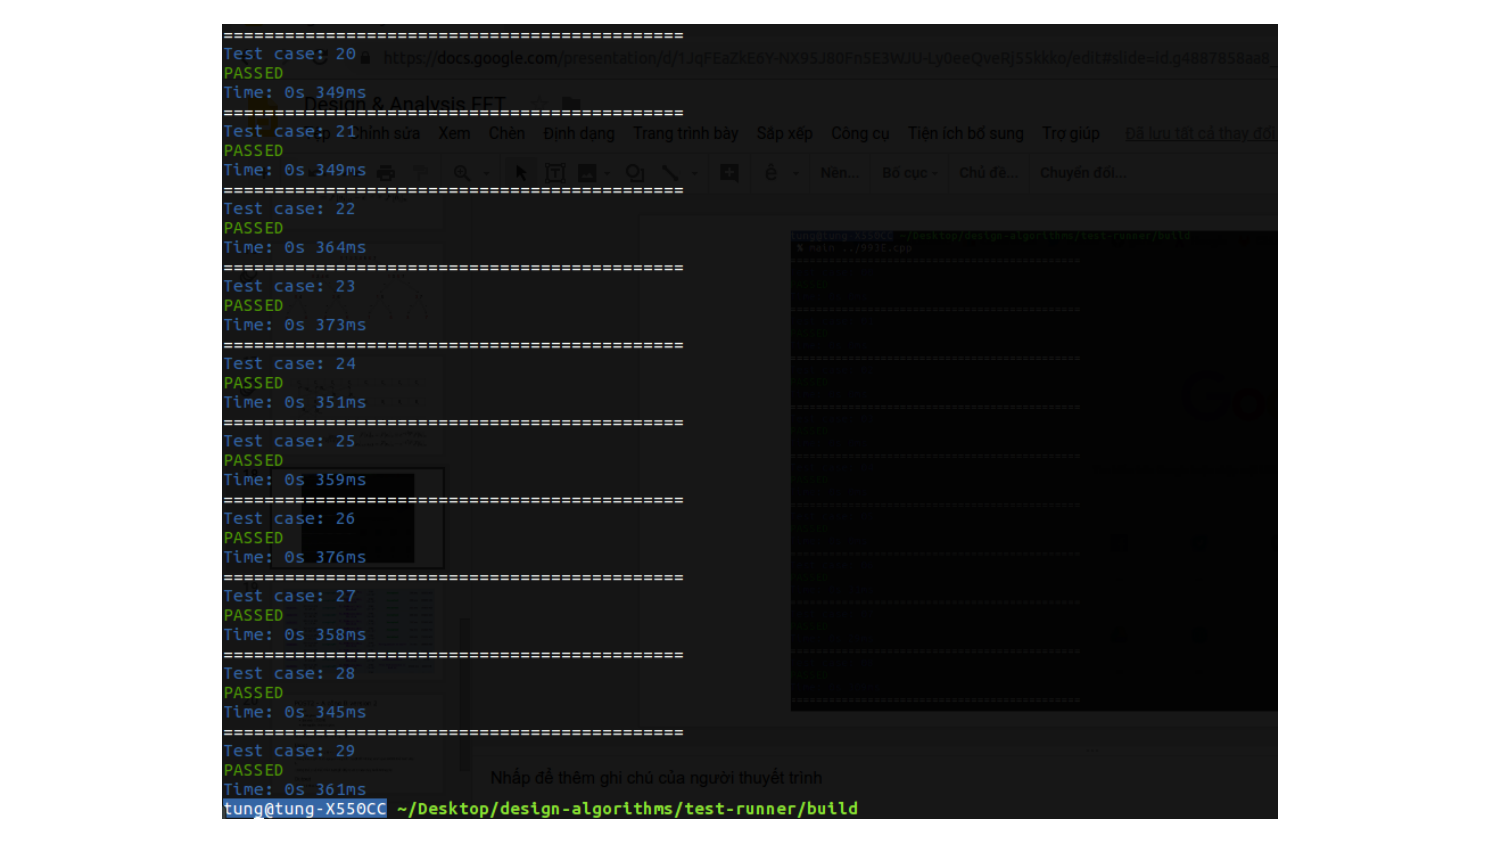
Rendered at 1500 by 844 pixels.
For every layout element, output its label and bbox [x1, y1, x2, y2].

picture [222, 24, 1278, 819]
